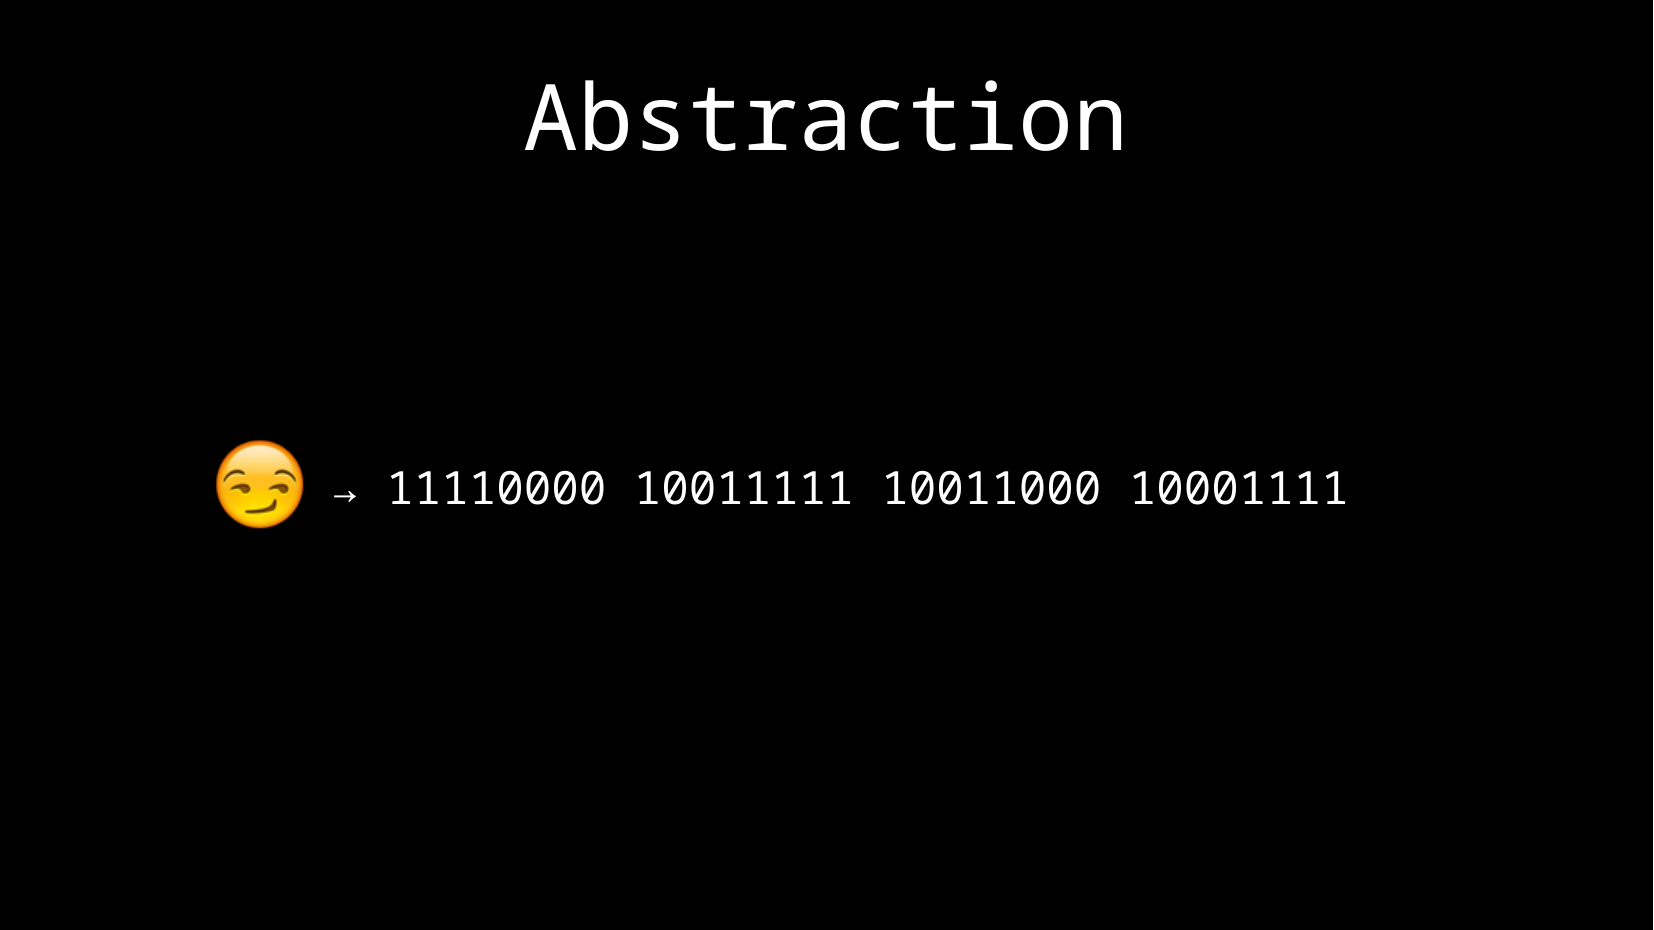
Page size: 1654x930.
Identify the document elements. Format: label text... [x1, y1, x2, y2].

list → 11110000 10011111 10011000 10001111 [82, 217, 1571, 757]
title Abstraction [82, 37, 1571, 193]
